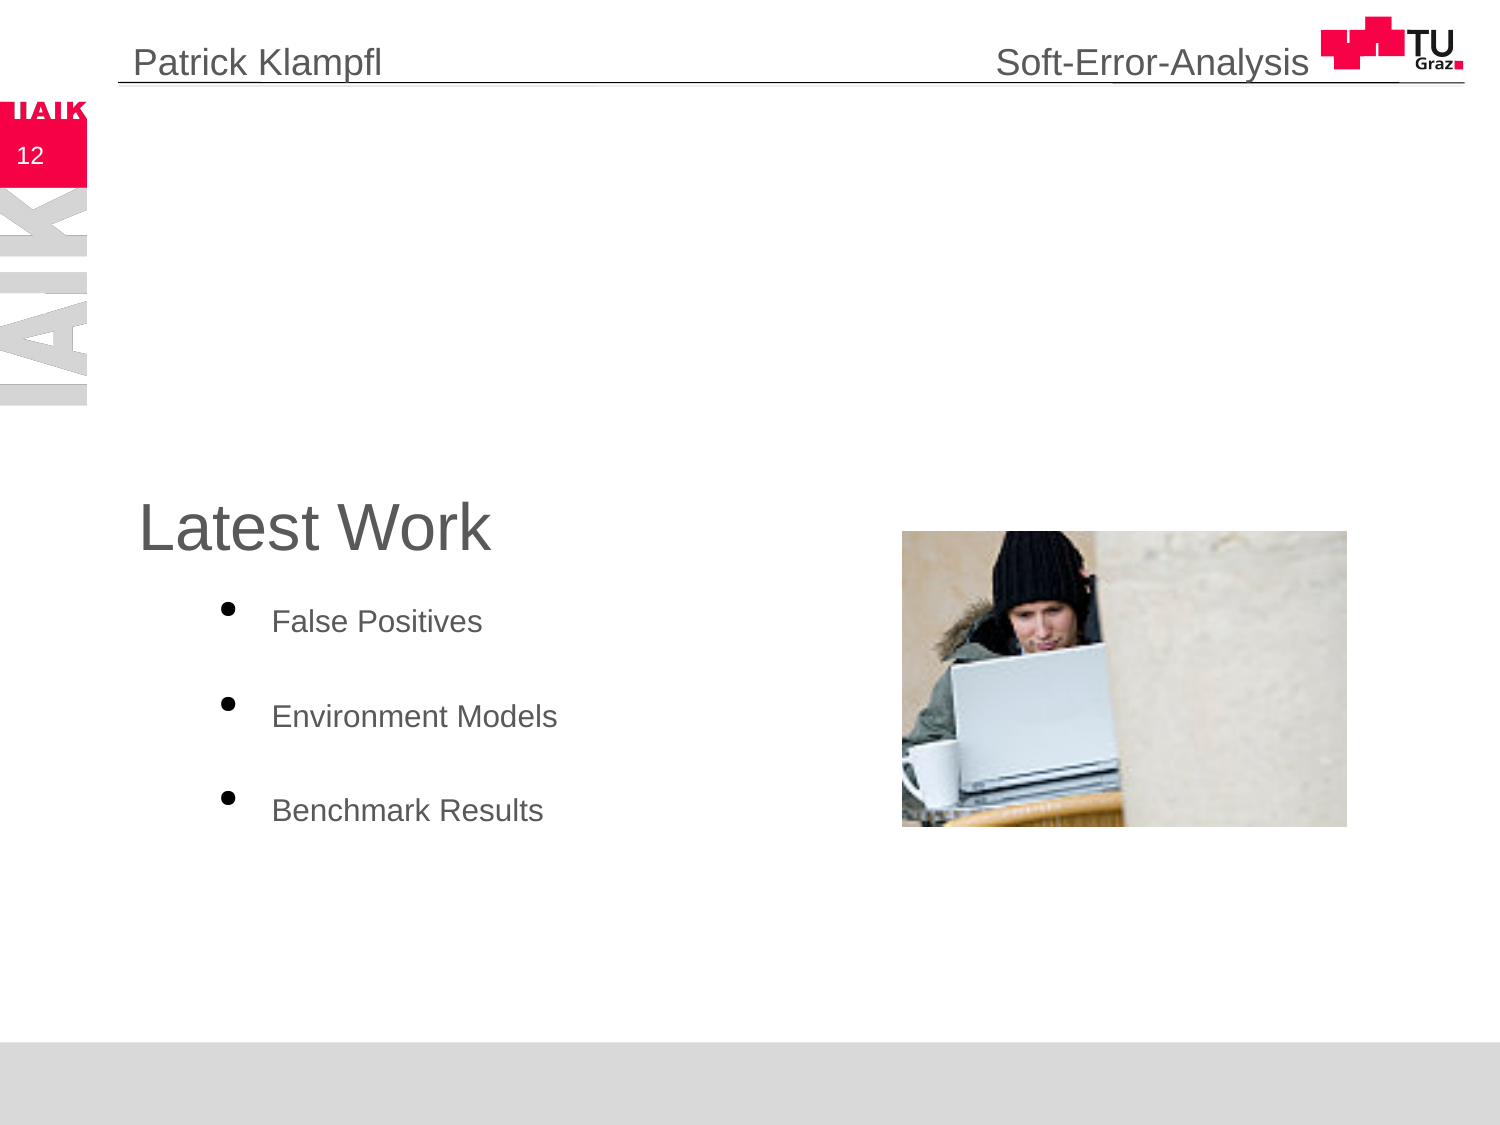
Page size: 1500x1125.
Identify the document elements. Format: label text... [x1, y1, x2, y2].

title Latest Work [138, 484, 1489, 582]
list False Positives Environment Models Benchmark Results [200, 578, 1500, 1125]
slide_number <number> [1, 124, 84, 185]
picture [0, 1, 87, 406]
picture [1318, 12, 1466, 73]
picture [902, 531, 1347, 827]
